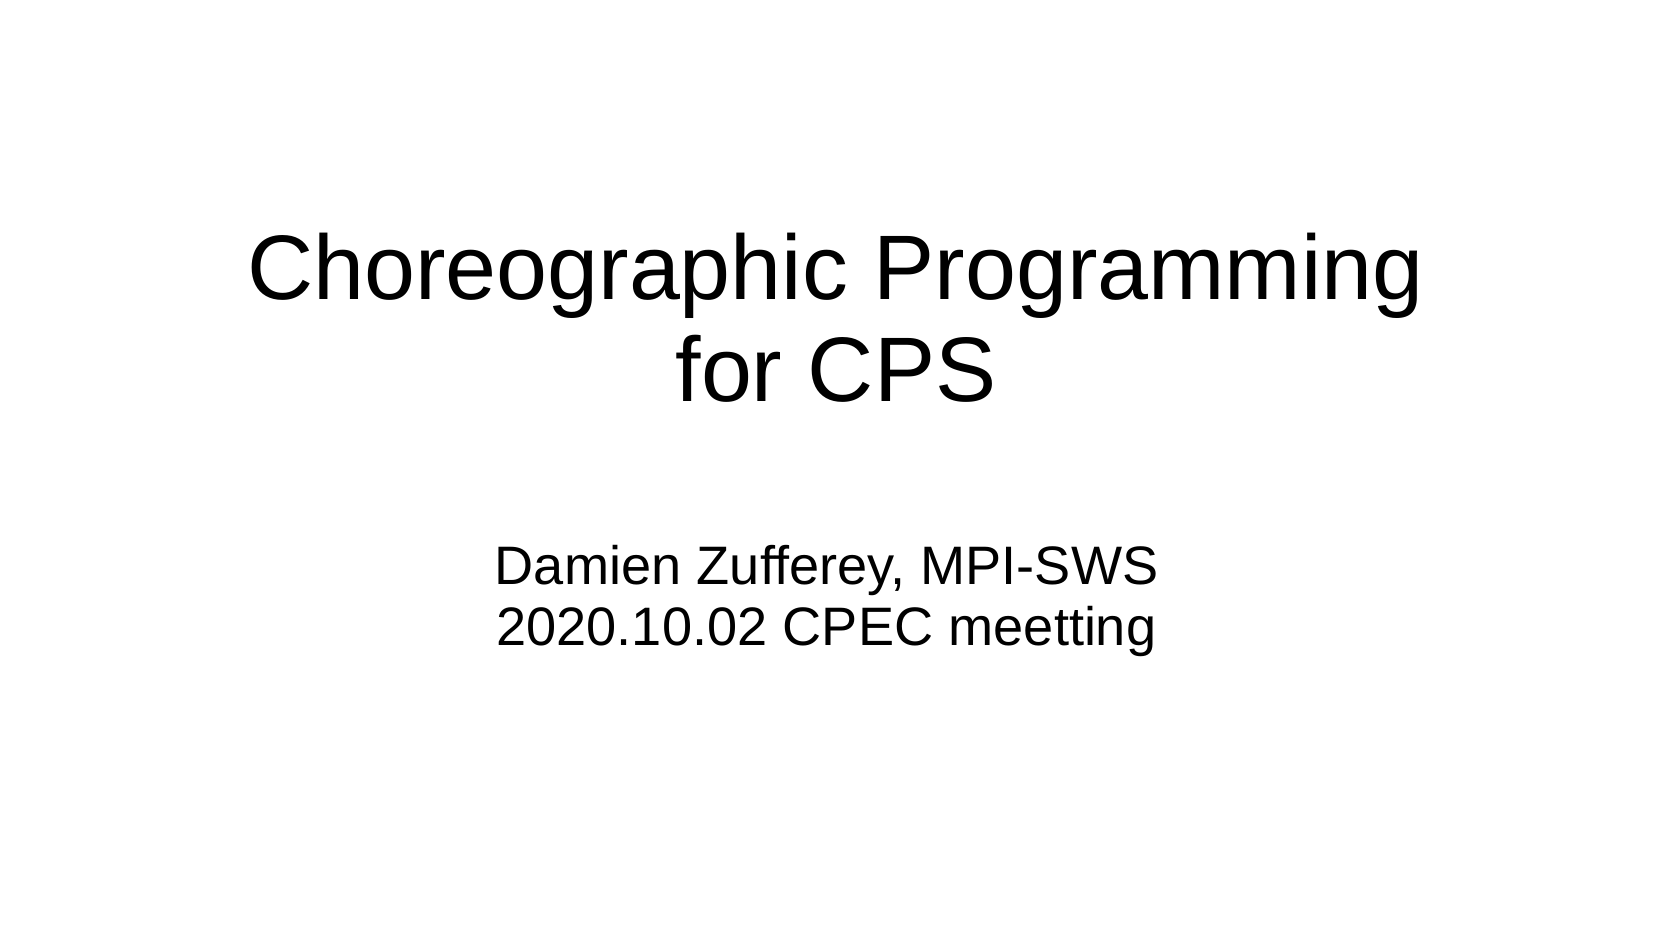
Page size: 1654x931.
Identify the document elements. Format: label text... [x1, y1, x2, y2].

title Choreographic Programming for CPS [202, 216, 1471, 422]
subtitle Damien Zufferey, MPI-SWS 2020.10.02 CPEC meetting [82, 435, 1571, 758]
